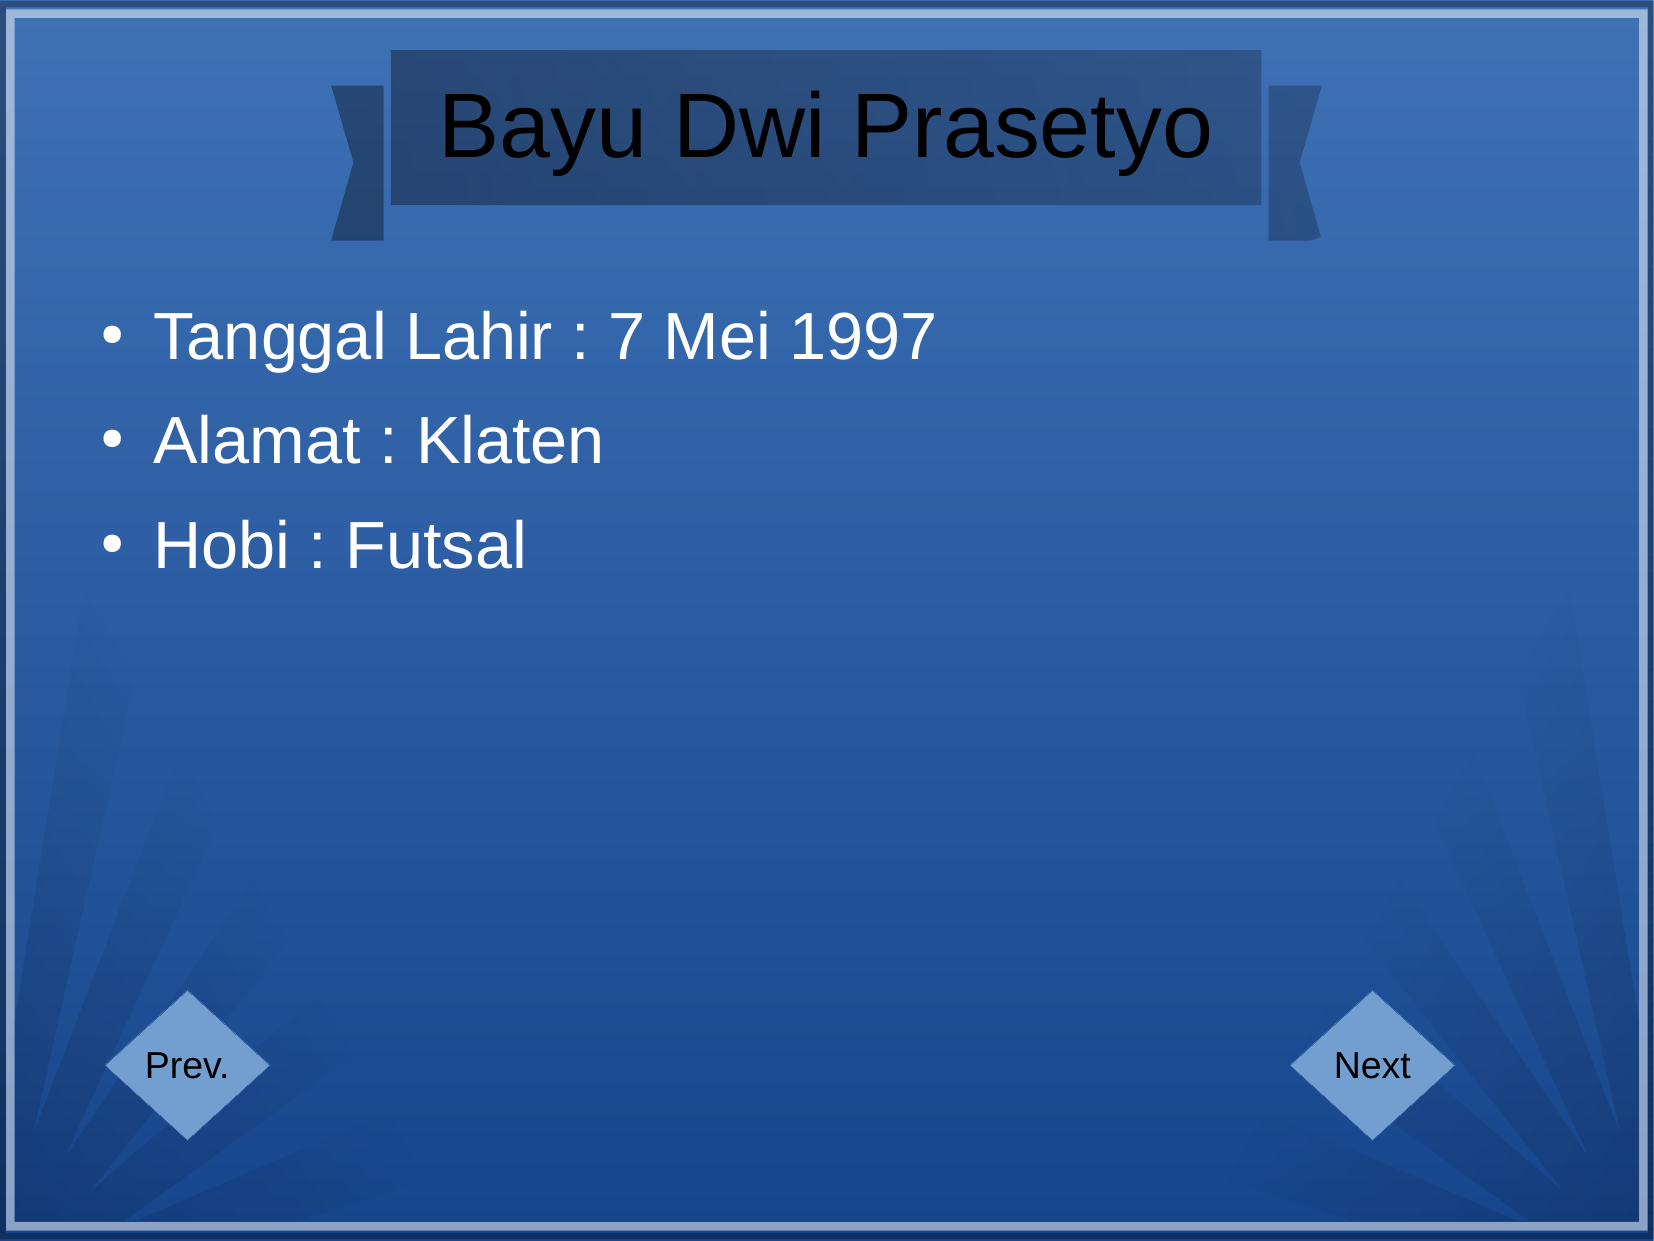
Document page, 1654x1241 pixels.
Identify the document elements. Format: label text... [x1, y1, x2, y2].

text_box Next [1290, 990, 1456, 1141]
list Tanggal Lahir : 7 Mei 1997 Alamat : Klaten Hobi : Futsal [82, 299, 1571, 1241]
title Bayu Dwi Prasetyo [389, 47, 1264, 205]
text_box Prev. [105, 990, 271, 1141]
